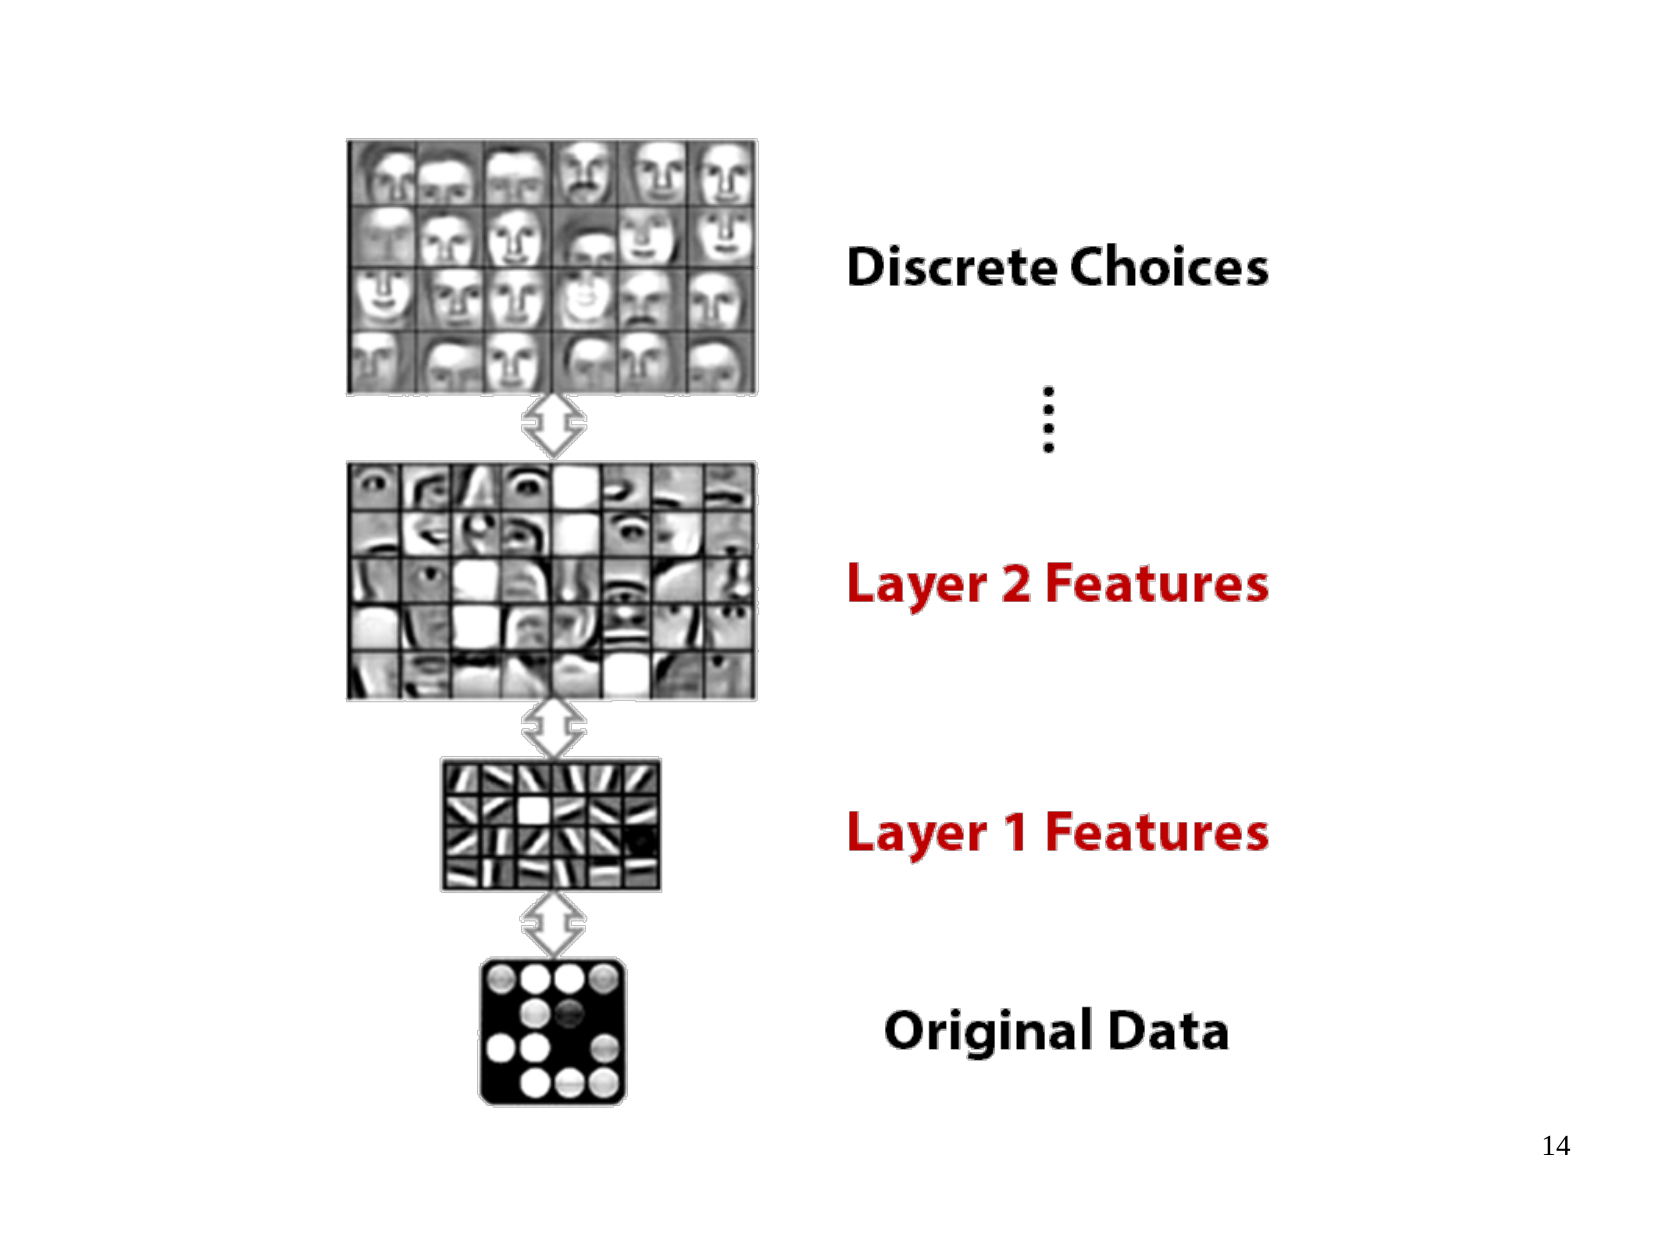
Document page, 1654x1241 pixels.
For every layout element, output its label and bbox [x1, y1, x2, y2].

picture [345, 134, 1284, 1109]
